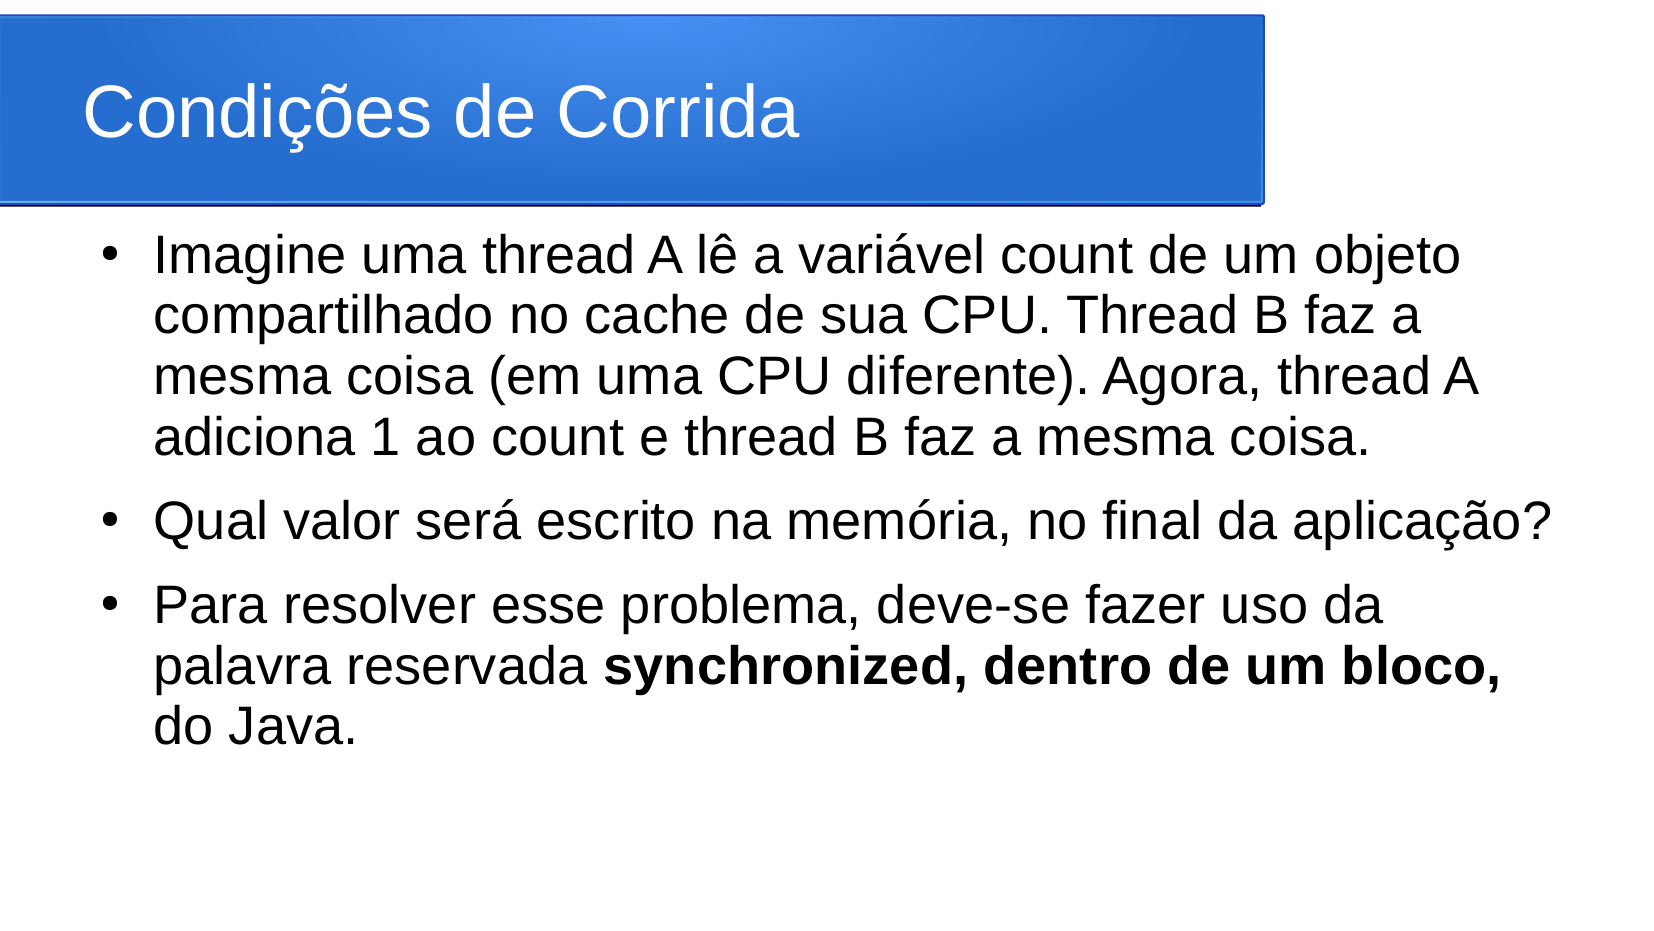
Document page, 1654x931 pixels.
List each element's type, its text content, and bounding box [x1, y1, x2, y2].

list Imagine uma thread A lê a variável count de um objeto compartilhado no cache de sua CPU. Thread B faz a mesma coisa (em uma CPU diferente). Agora, thread A adiciona 1 ao count e thread B faz a mesma coisa. Qual valor será escrito na memória, no final da aplicação? Para resolver esse problema, deve-se fazer uso da palavra reservada synchronized, dentro de um bloco, do Java. [82, 224, 1571, 764]
title Condições de Corrida [82, 35, 1235, 189]
